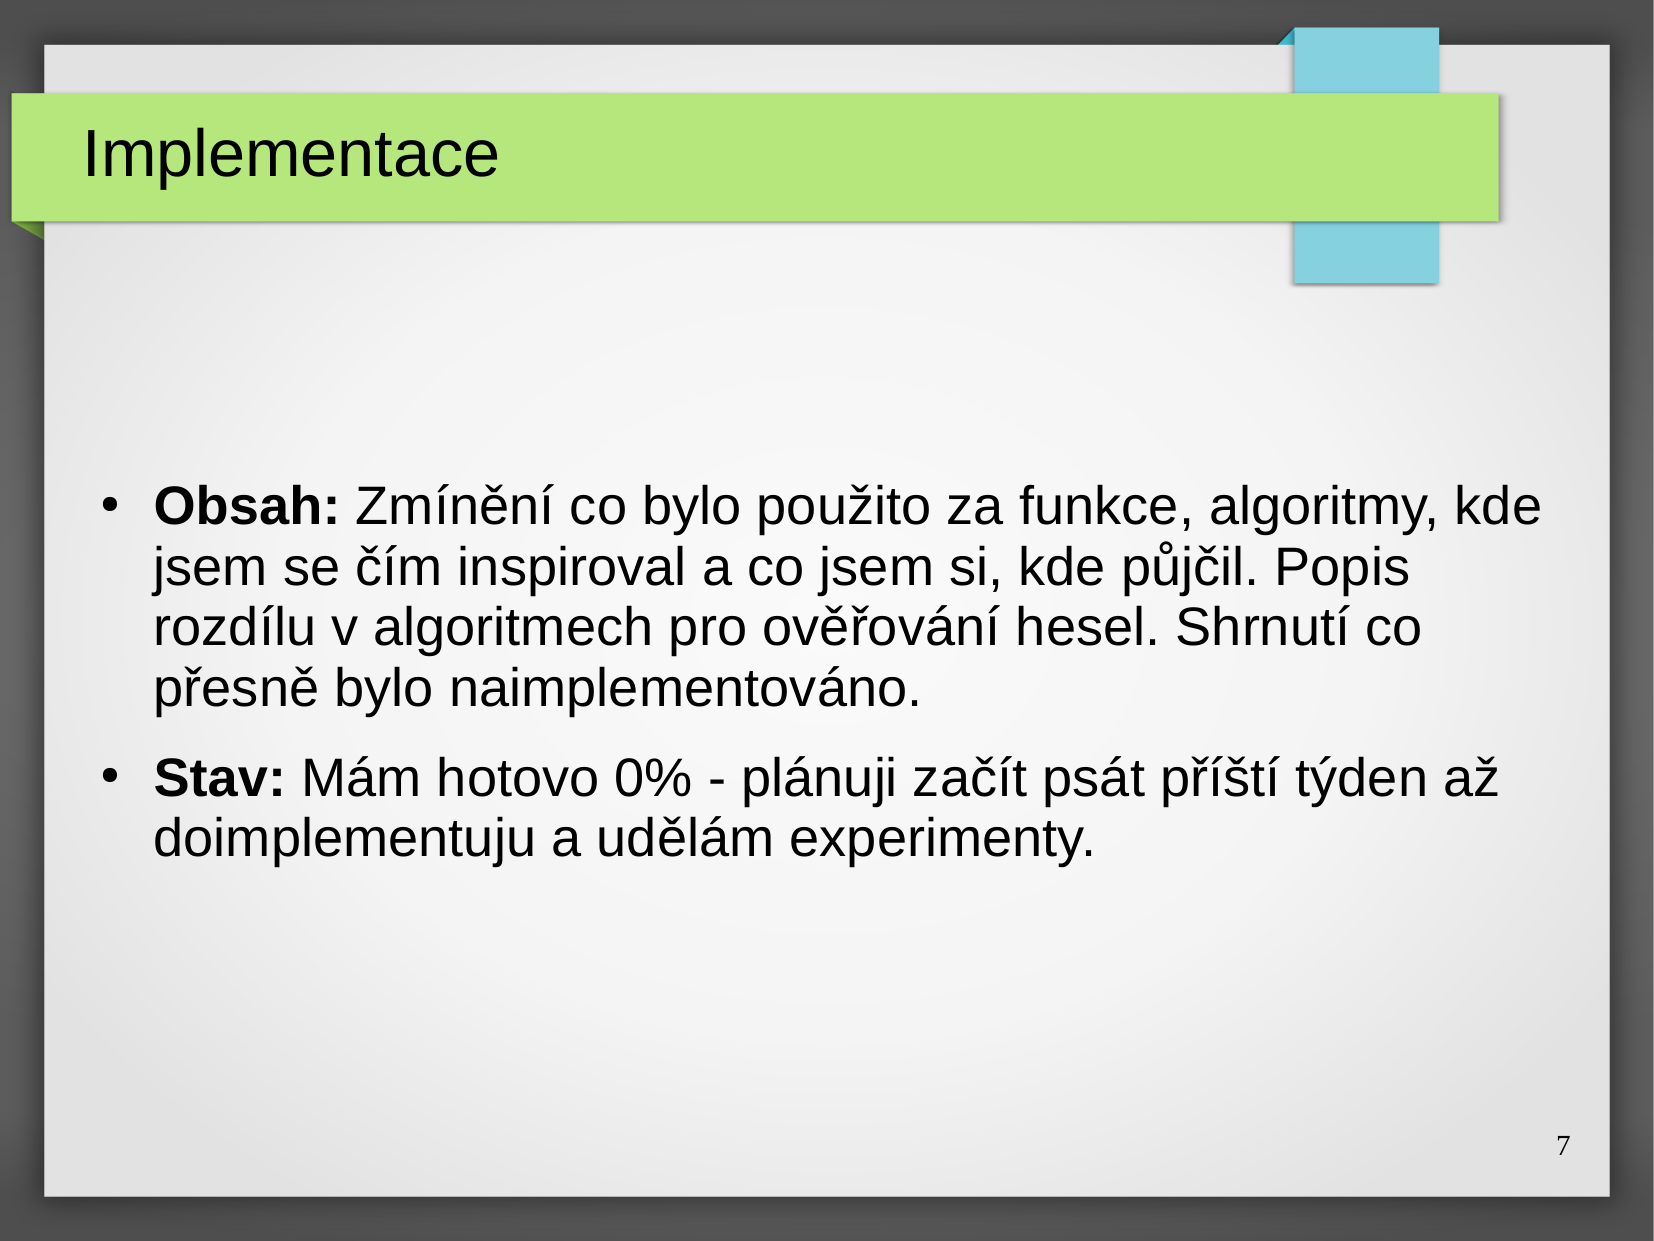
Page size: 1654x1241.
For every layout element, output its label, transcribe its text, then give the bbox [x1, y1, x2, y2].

list Obsah: Zmínění co bylo použito za funkce, algoritmy, kde jsem se čím inspiroval a co jsem si, kde půjčil. Popis rozdílu v algoritmech pro ověřování hesel. Shrnutí co přesně bylo naimplementováno. Stav: Mám hotovo 0% - plánuji začít psát příští týden až doimplementuju a udělám experimenty. [82, 295, 1571, 1015]
title Implementace [82, 94, 1264, 213]
picture [0, 0, 1654, 1241]
